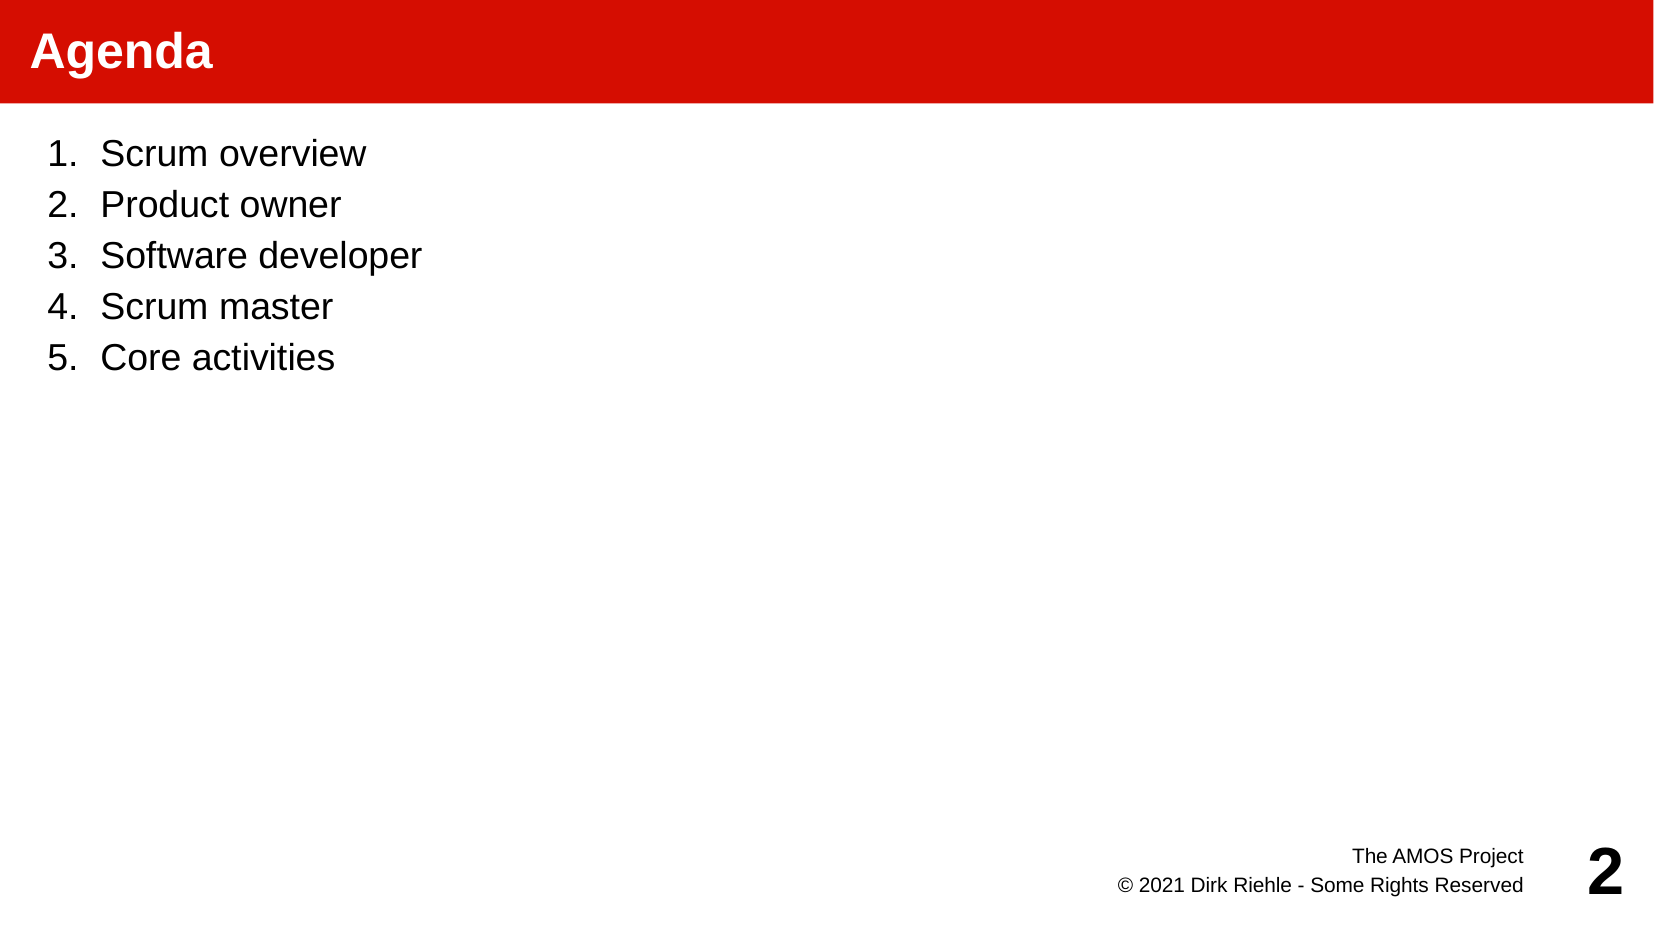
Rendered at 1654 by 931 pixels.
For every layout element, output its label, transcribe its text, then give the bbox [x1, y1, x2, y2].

list Scrum overview Product owner Software developer Scrum master Core activities [29, 132, 1625, 813]
title Agenda [0, 0, 1654, 104]
